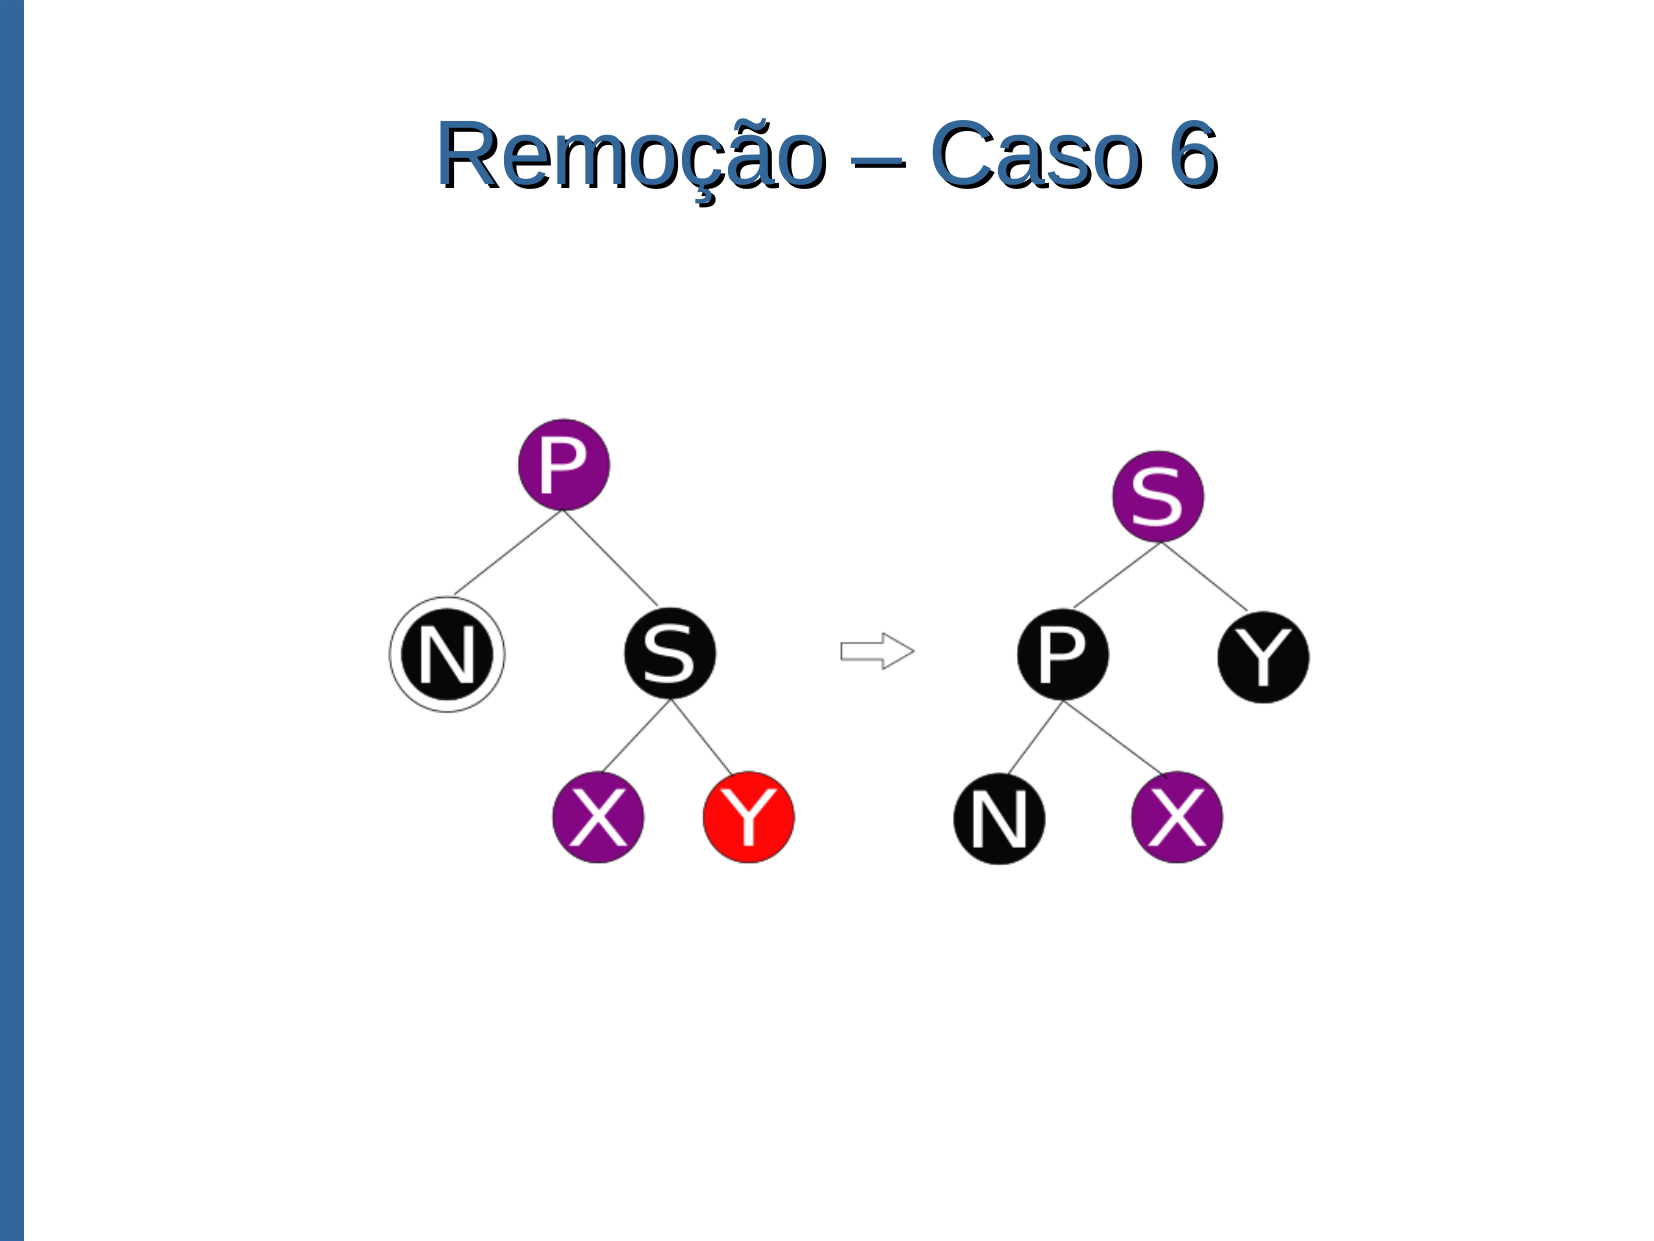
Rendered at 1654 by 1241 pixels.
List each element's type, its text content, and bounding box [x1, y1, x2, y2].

title Remoção – Caso 6 [82, 49, 1571, 257]
picture [370, 409, 1340, 887]
